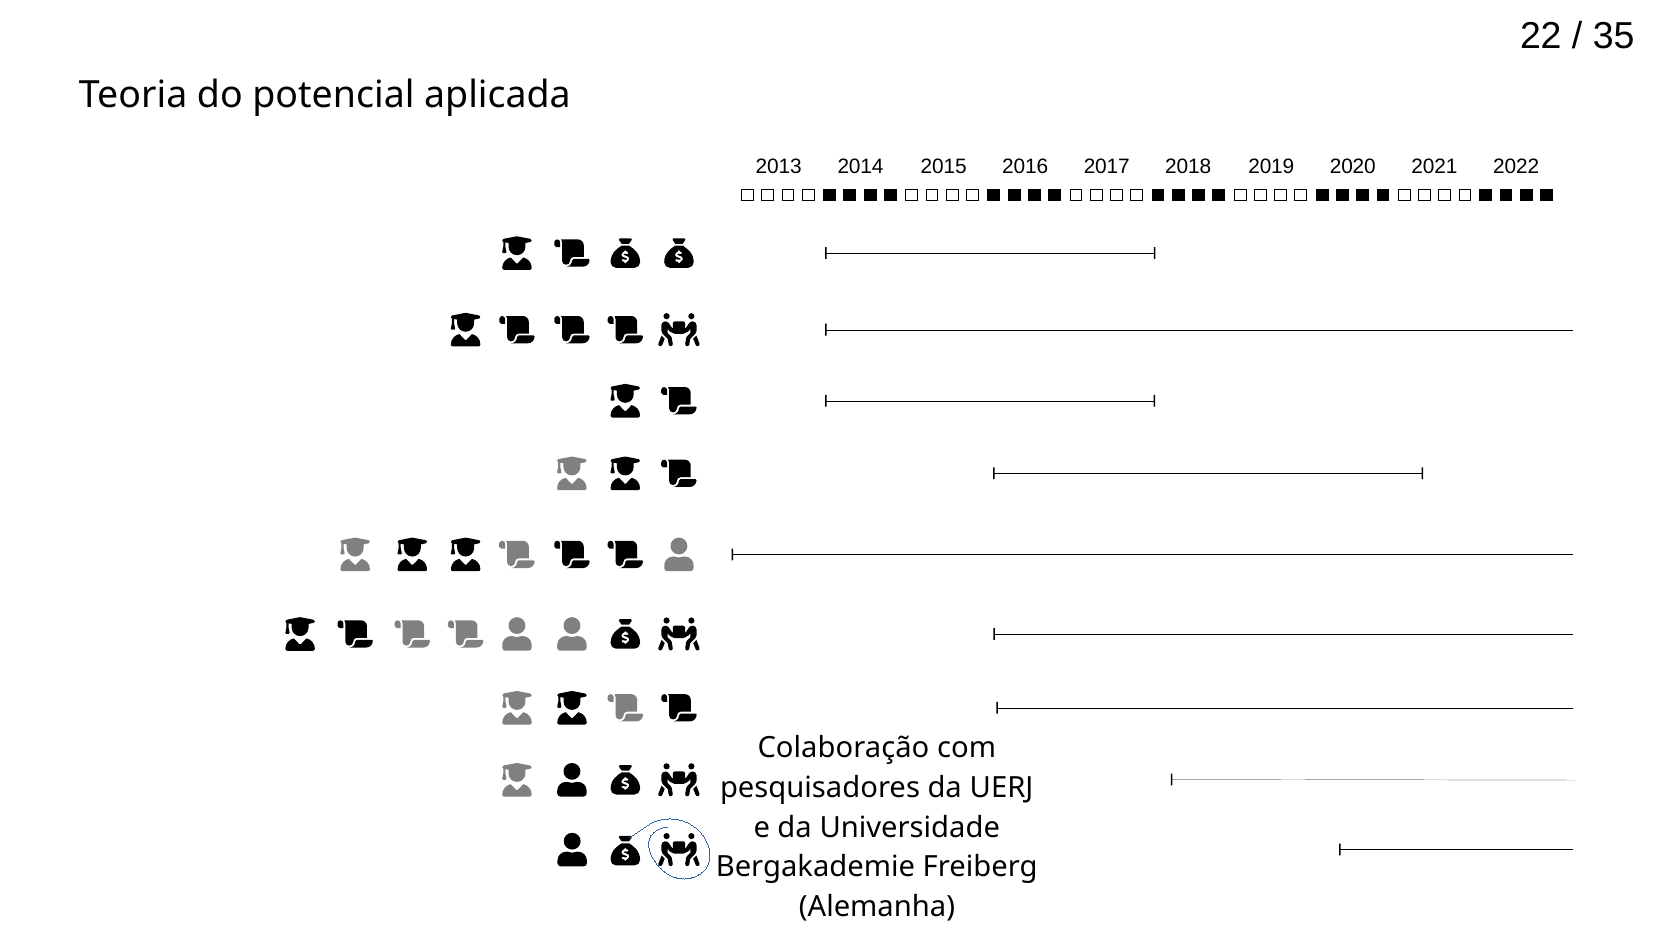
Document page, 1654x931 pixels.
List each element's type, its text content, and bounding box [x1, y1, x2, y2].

text_box [1070, 189, 1082, 201]
text_box [1316, 189, 1329, 201]
text_box 2016 [987, 147, 1064, 186]
text_box [1294, 189, 1307, 201]
text_box [1336, 189, 1349, 201]
picture [554, 538, 590, 571]
picture [607, 538, 644, 571]
text_box 2022 [1478, 147, 1555, 186]
picture [557, 762, 587, 797]
text_box [333, 532, 372, 575]
text_box [659, 534, 698, 577]
text_box [1090, 189, 1103, 201]
text_box [946, 189, 959, 201]
picture [285, 617, 315, 651]
text_box [1110, 189, 1123, 201]
picture [610, 383, 641, 418]
picture [658, 833, 696, 867]
text_box [1192, 189, 1205, 201]
text_box 2018 [1150, 147, 1227, 186]
text_box <number> / 35 [1375, 0, 1654, 71]
text_box [966, 189, 979, 201]
picture [658, 617, 700, 651]
text_box [843, 189, 856, 201]
text_box [1520, 189, 1533, 201]
text_box 2014 [822, 147, 899, 186]
picture [661, 692, 697, 724]
picture [664, 238, 694, 268]
text_box [1540, 189, 1553, 201]
picture [658, 763, 696, 797]
text_box 2021 [1396, 147, 1473, 186]
text_box 2020 [1315, 147, 1391, 186]
text_box [905, 189, 918, 201]
text_box [1479, 189, 1492, 201]
text_box [1172, 189, 1185, 201]
text_box [606, 685, 644, 728]
picture [450, 312, 481, 347]
text_box [497, 758, 536, 801]
picture [610, 835, 641, 866]
text_box [1130, 189, 1143, 201]
text_box [393, 611, 432, 654]
picture [658, 313, 700, 347]
text_box 2013 [740, 147, 817, 186]
text_box 2015 [905, 147, 982, 186]
text_box [1234, 189, 1247, 201]
text_box [1152, 189, 1164, 201]
picture [610, 456, 641, 491]
picture [610, 238, 641, 268]
text_box [446, 611, 485, 654]
picture [450, 537, 481, 572]
text_box [884, 189, 897, 201]
text_box [497, 611, 536, 654]
picture [554, 237, 590, 269]
text_box [741, 189, 754, 201]
text_box Colaboração com pesquisadores da UERJ e da Universidade Bergakademie Freiberg (Alemanha) [696, 737, 1057, 914]
picture [554, 313, 590, 346]
picture [397, 537, 428, 572]
picture [661, 385, 697, 417]
text_box [823, 189, 836, 201]
text_box [864, 189, 877, 201]
text_box 2017 [1068, 147, 1145, 186]
text_box [1212, 189, 1225, 201]
text_box [802, 189, 815, 201]
picture [610, 765, 641, 795]
text_box [1254, 189, 1267, 201]
text_box [1008, 189, 1021, 201]
picture [610, 619, 641, 649]
picture [499, 313, 535, 346]
text_box [1398, 189, 1411, 201]
text_box [987, 189, 1000, 201]
text_box [552, 611, 591, 654]
text_box [1377, 189, 1389, 201]
text_box Teoria do potencial aplicada [12, 30, 639, 157]
picture [337, 618, 373, 650]
text_box [1418, 189, 1431, 201]
picture [502, 236, 532, 270]
text_box [926, 189, 938, 201]
text_box [1356, 189, 1369, 201]
text_box [550, 450, 589, 493]
picture [607, 313, 644, 346]
text_box [1048, 189, 1061, 201]
text_box [782, 189, 794, 201]
text_box 2019 [1233, 147, 1310, 186]
text_box [497, 685, 536, 728]
text_box [499, 532, 538, 575]
text_box [1459, 189, 1471, 201]
picture [557, 832, 587, 867]
text_box [1438, 189, 1451, 201]
text_box [1500, 189, 1512, 201]
text_box [1028, 189, 1041, 201]
text_box [1274, 189, 1287, 201]
picture [557, 690, 587, 725]
text_box [761, 189, 774, 201]
picture [661, 457, 697, 489]
